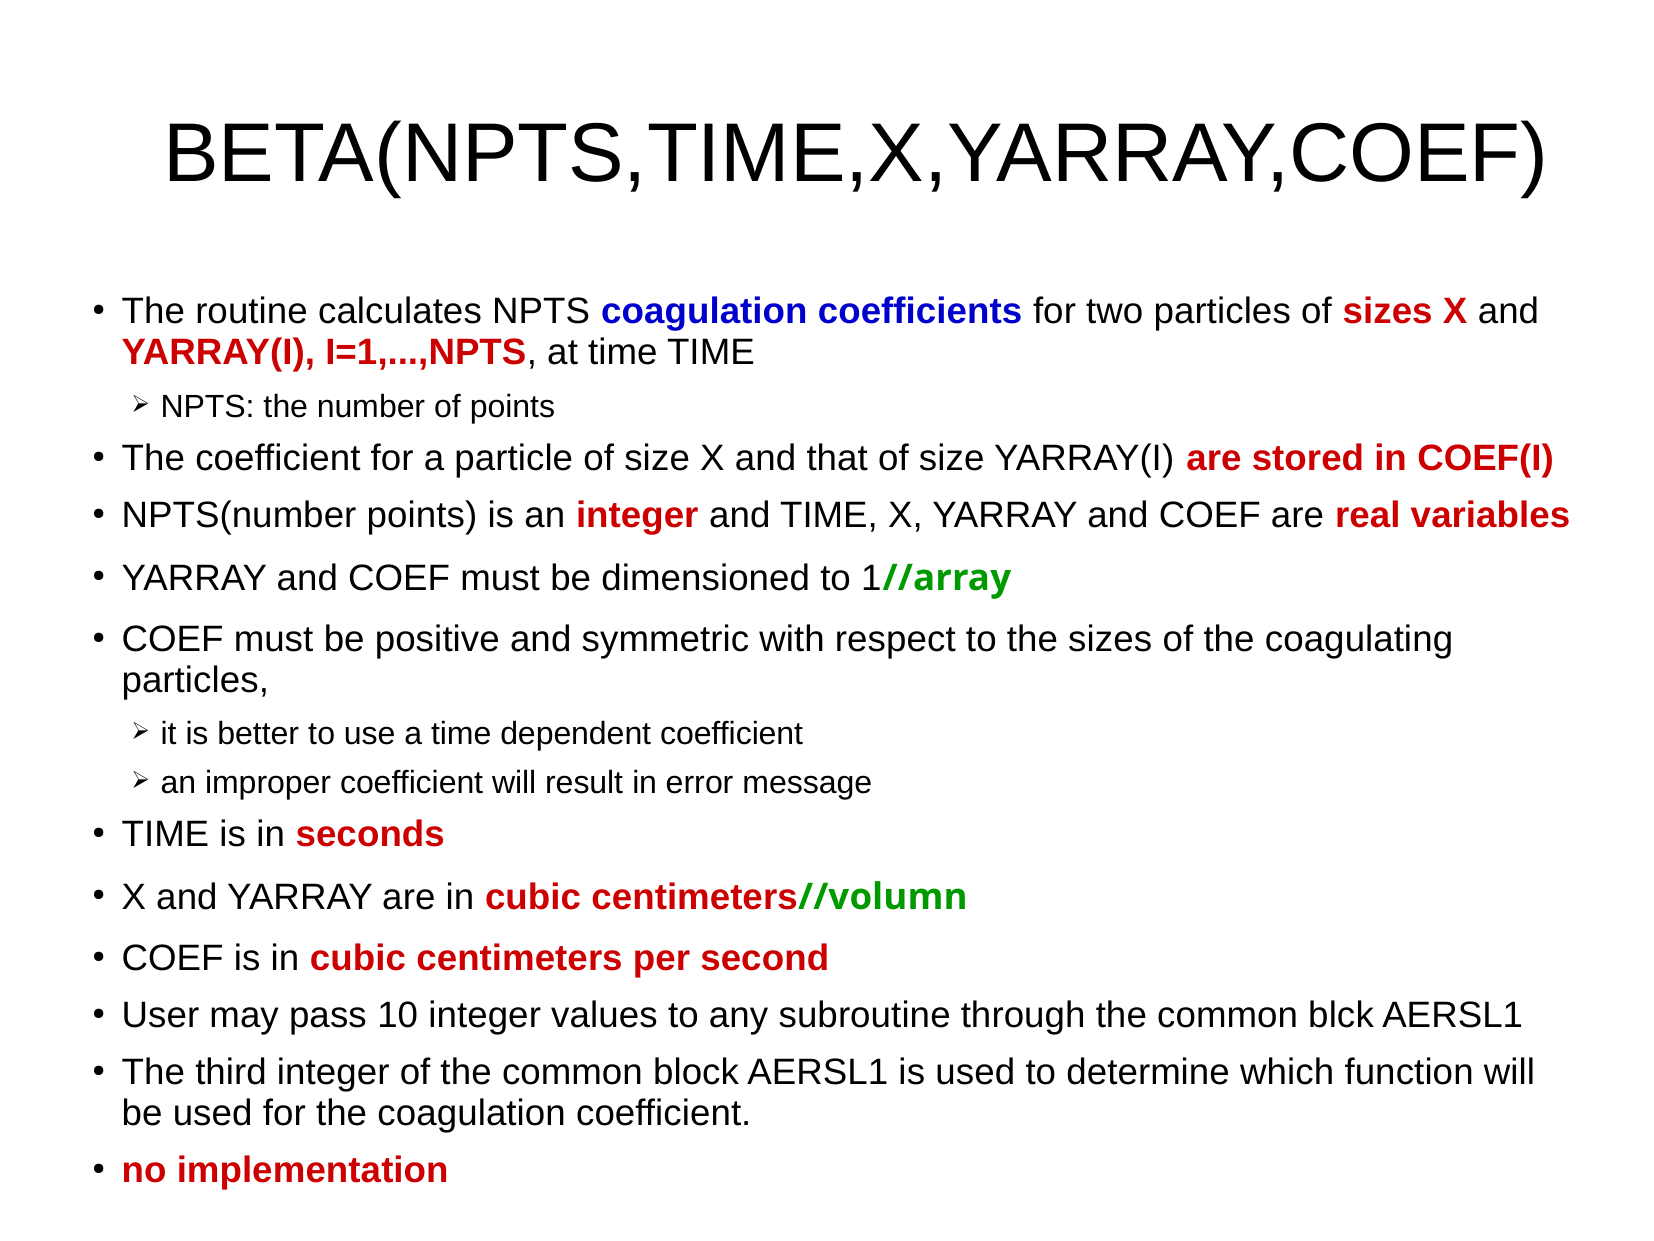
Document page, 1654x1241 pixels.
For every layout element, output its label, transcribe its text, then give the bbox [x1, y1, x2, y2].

list The routine calculates NPTS coagulation coefficients for two particles of sizes X and YARRAY(I), I=1,...,NPTS, at time TIME NPTS: the number of points The coefficient for a particle of size X and that of size YARRAY(I) are stored in COEF(I) NPTS(number points) is an integer and TIME, X, YARRAY and COEF are real variables YARRAY and COEF must be dimensioned to 1//array COEF must be positive and symmetric with respect to the sizes of the coagulating particles, it is better to use a time dependent coefficient an improper coefficient will result in error message TIME is in seconds X and YARRAY are in cubic centimeters//volumn COEF is in cubic centimeters per second User may pass 10 integer values to any subroutine through the common blck AERSL1 The third integer of the common block AERSL1 is used to determine which function will be used for the coagulation coefficient. no implementation [82, 290, 1571, 1216]
title BETA(NPTS,TIME,X,YARRAY,COEF) [82, 49, 1571, 257]
